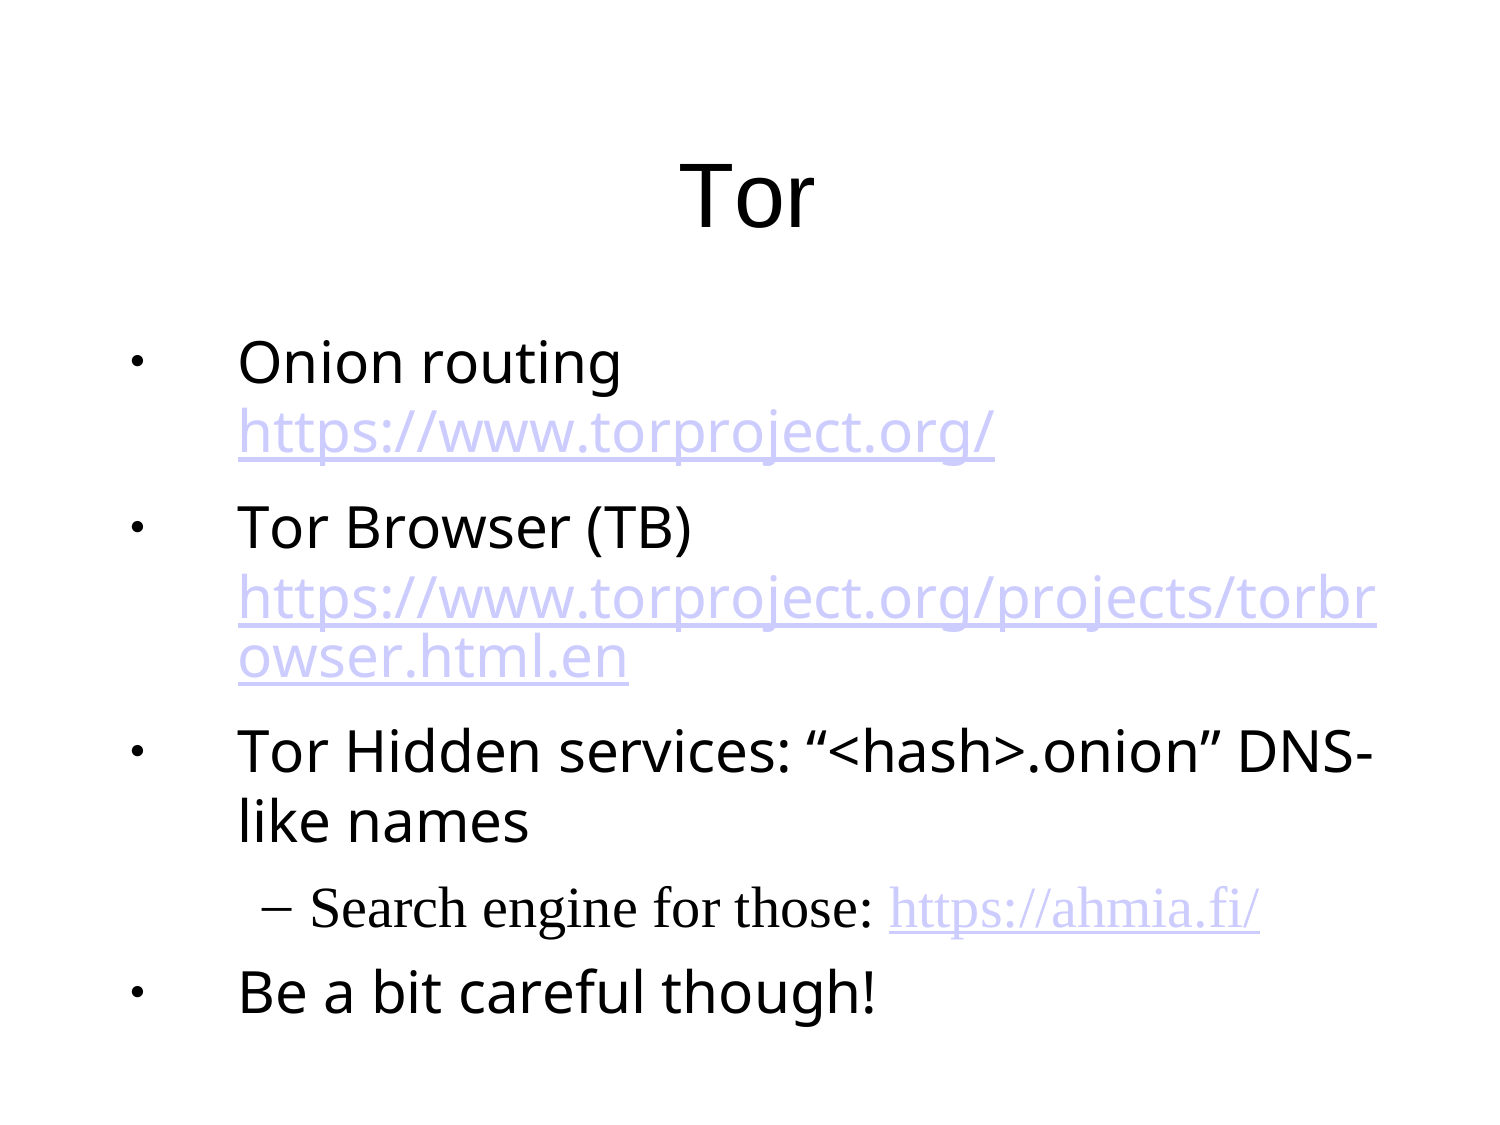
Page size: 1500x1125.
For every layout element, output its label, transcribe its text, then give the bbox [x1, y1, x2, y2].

list Onion routing https://www.torproject.org/ Tor Browser (TB) https://www.torproject.org/projects/torbrowser.html.en Tor Hidden services: “<hash>.onion” DNS-like names Search engine for those: https://ahmia.fi/ Be a bit careful though! [112, 324, 1382, 994]
title Tor [112, 99, 1382, 282]
